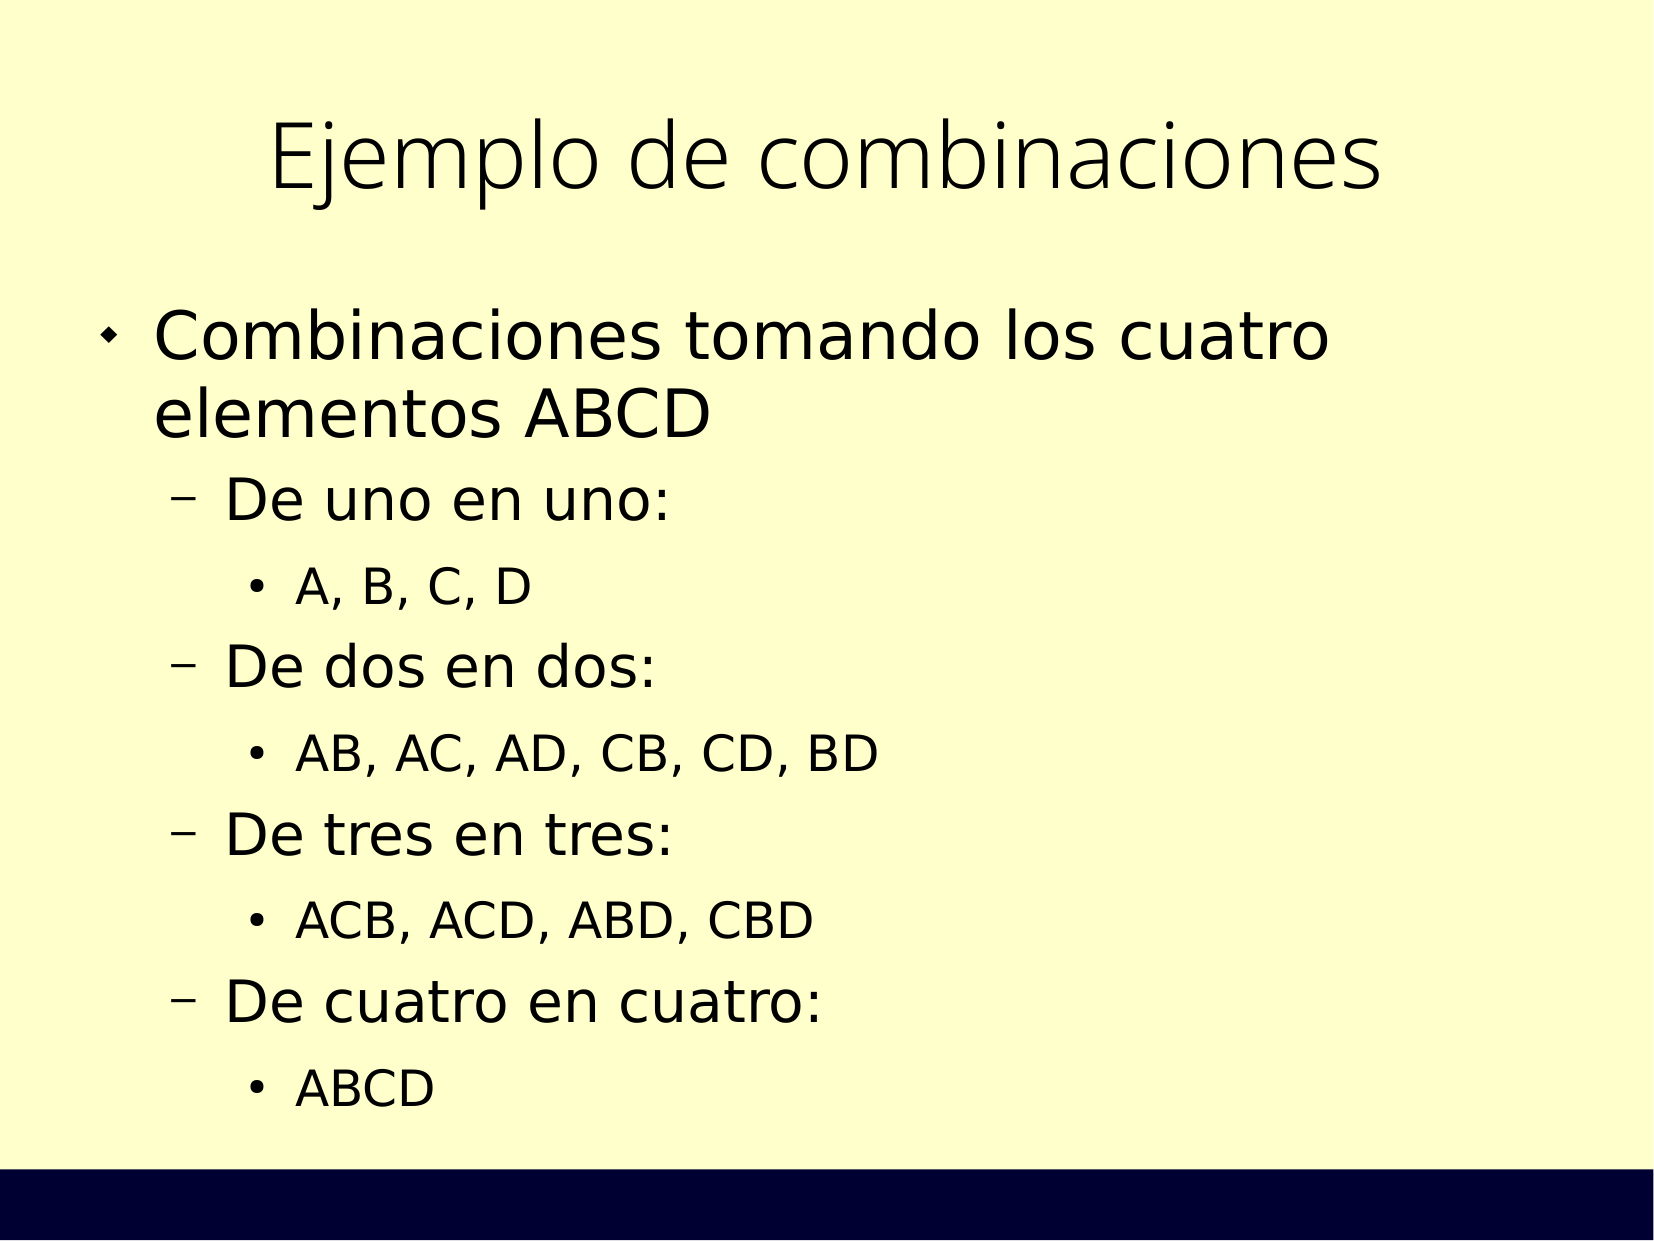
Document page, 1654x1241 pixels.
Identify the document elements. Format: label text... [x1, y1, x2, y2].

list Combinaciones tomando los cuatro elementos ABCD De uno en uno: A, B, C, D De dos en dos: AB, AC, AD, CB, CD, BD De tres en tres: ACB, ACD, ABD, CBD De cuatro en cuatro: ABCD [82, 290, 1538, 1126]
title Ejemplo de combinaciones [82, 49, 1571, 257]
